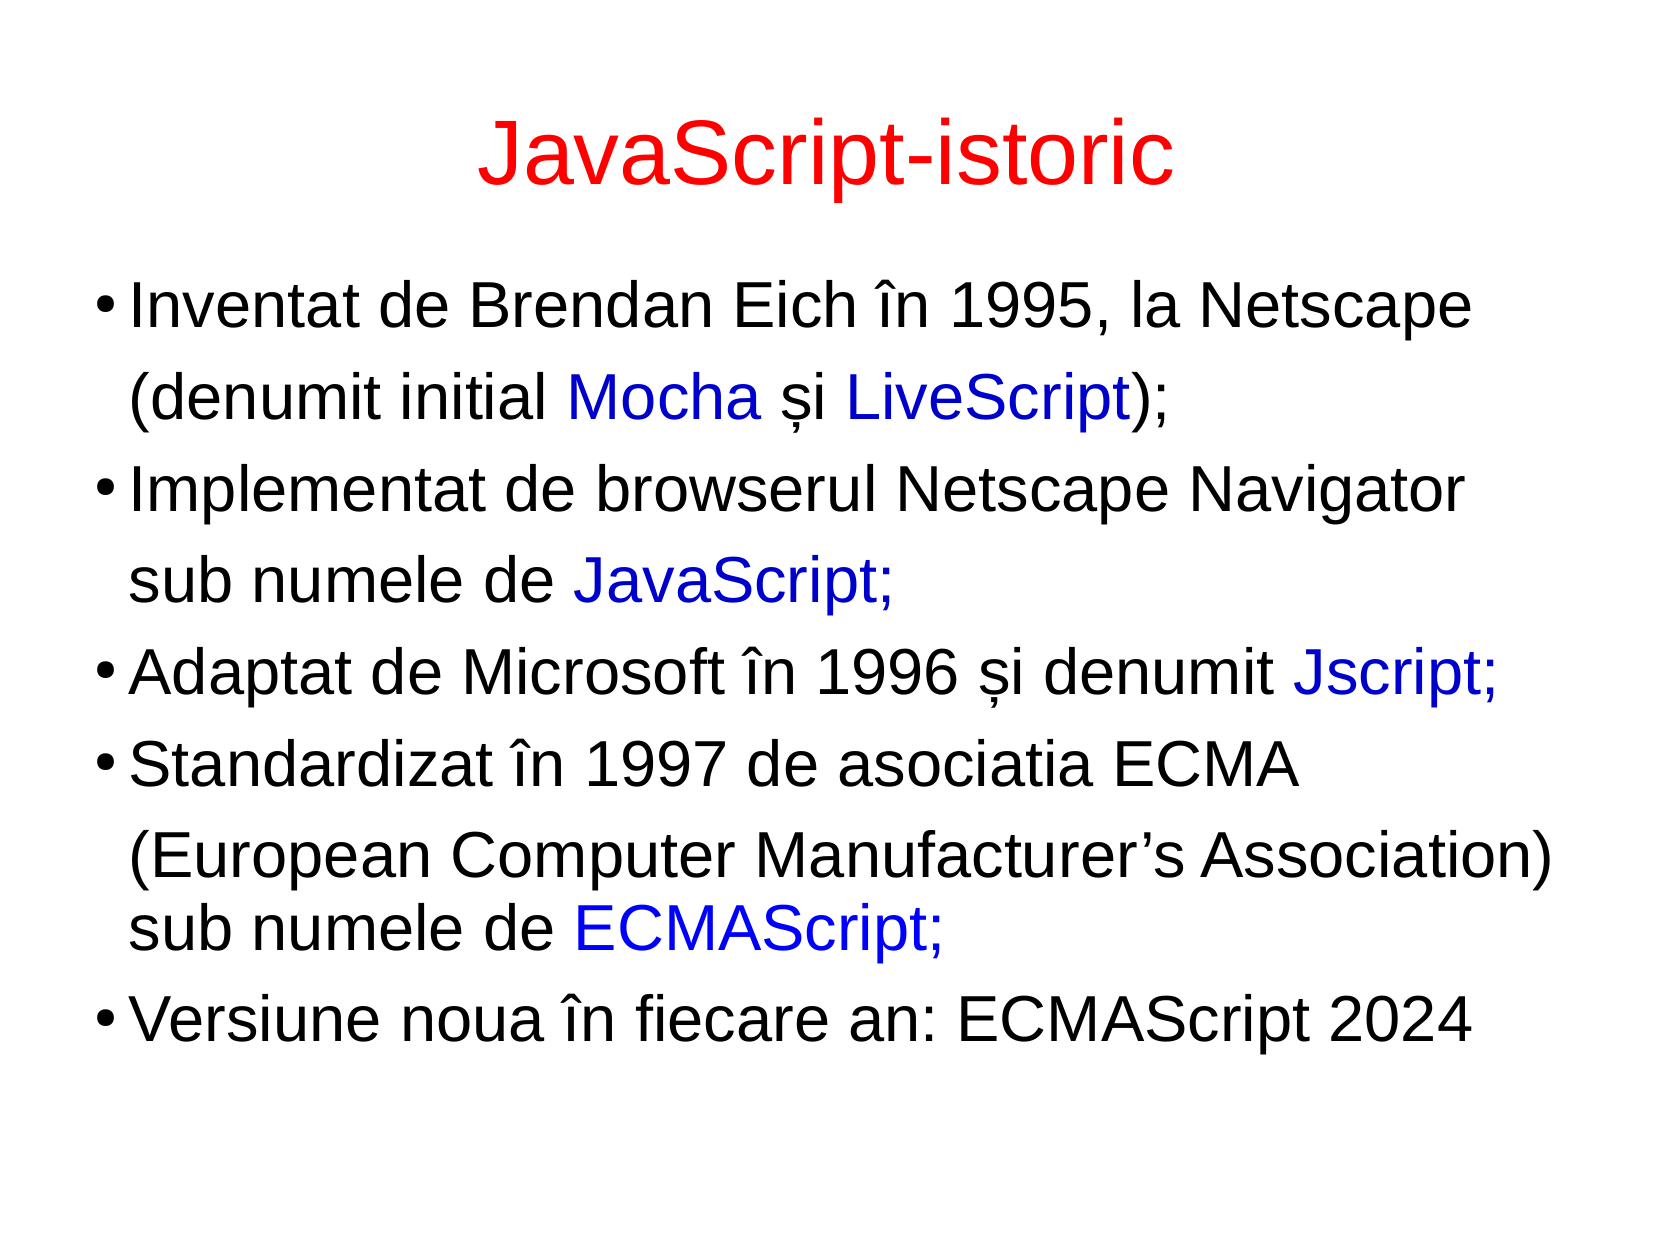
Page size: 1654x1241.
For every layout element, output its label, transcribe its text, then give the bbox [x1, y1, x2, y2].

list Inventat de Brendan Eich în 1995, la Netscape (denumit initial Mocha și LiveScript); Implementat de browserul Netscape Navigator sub numele de JavaScript; Adaptat de Microsoft în 1996 și denumit Jscript; Standardizat în 1997 de asociatia ECMA (European Computer Manufacturer’s Association) sub numele de ECMAScript; Versiune noua în fiecare an: ECMAScript 2024 [82, 269, 1571, 1163]
title JavaScript-istoric [82, 49, 1571, 257]
